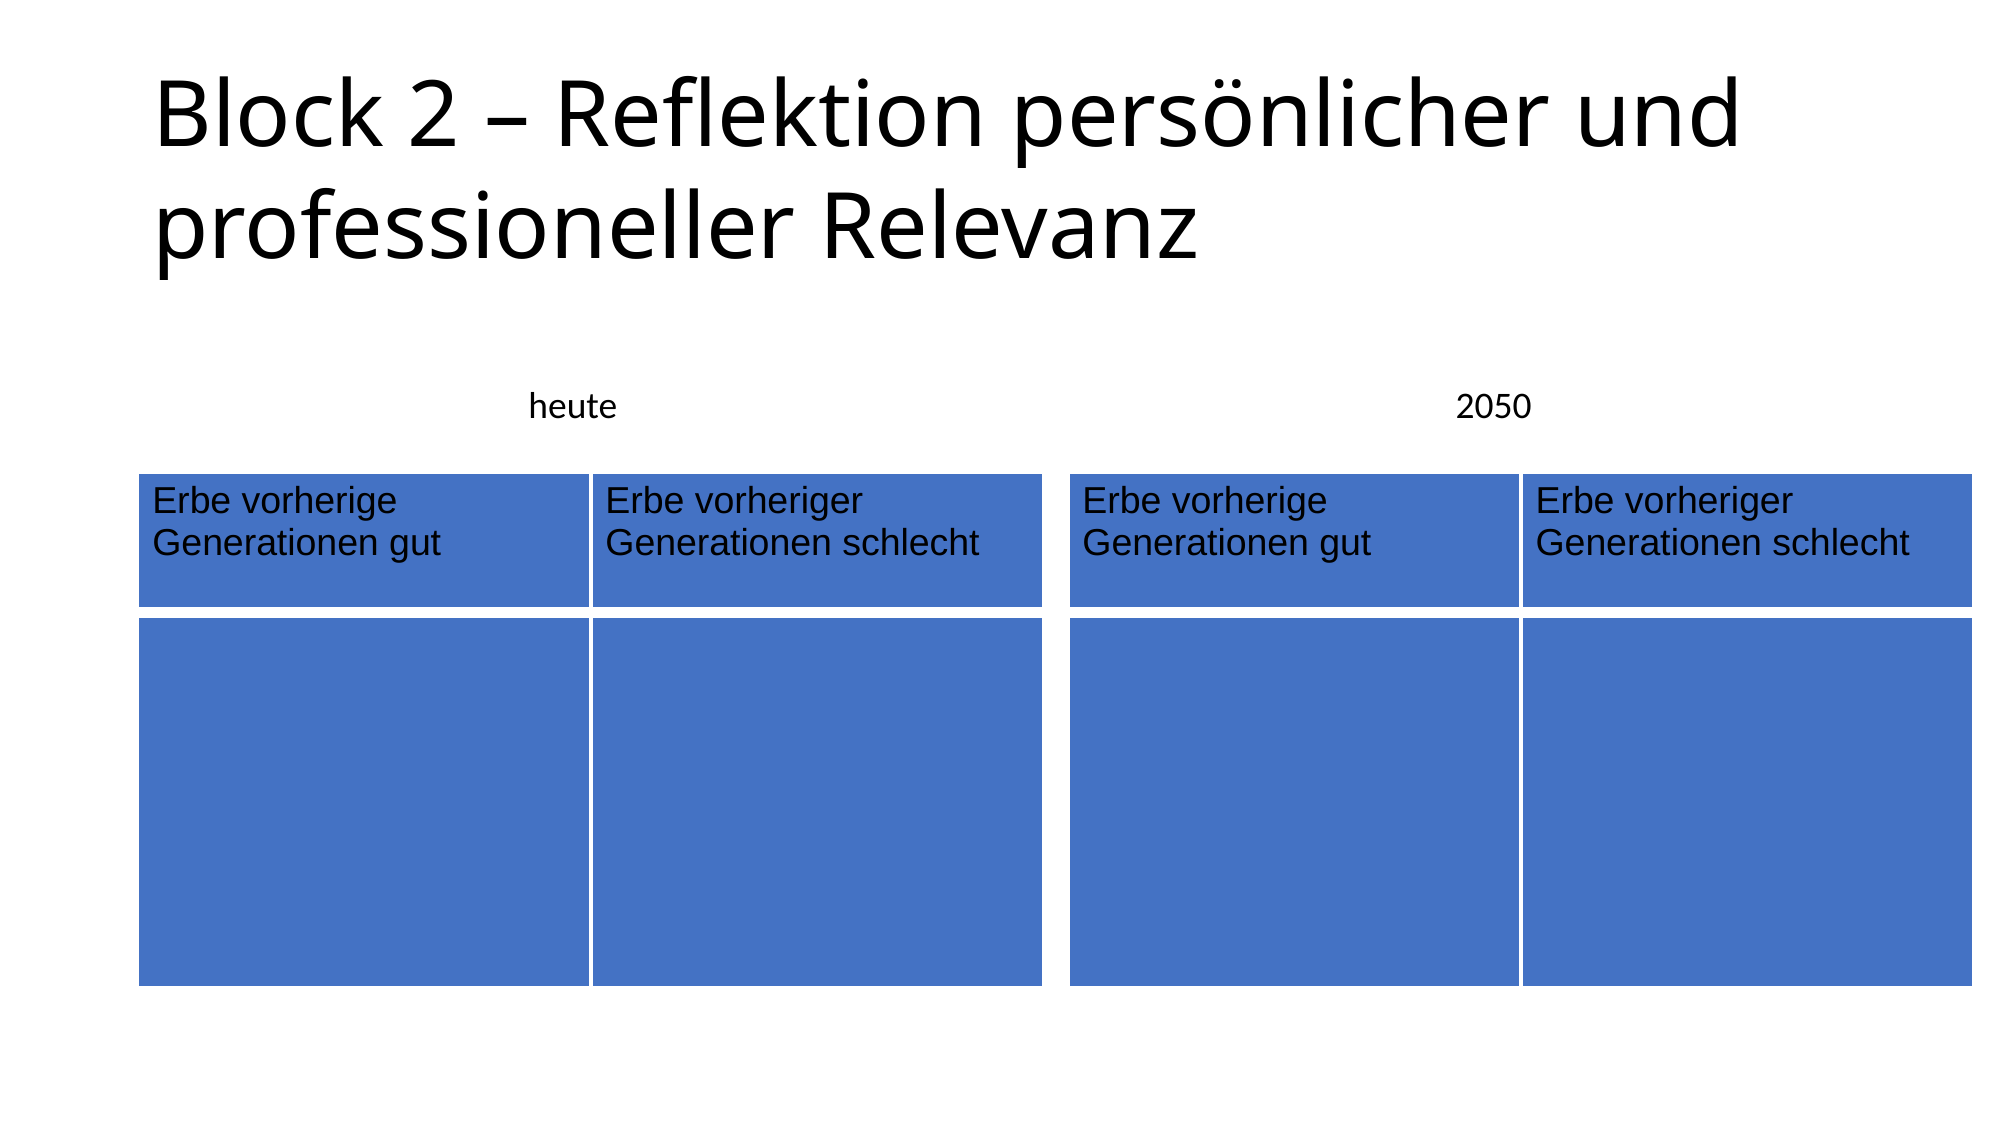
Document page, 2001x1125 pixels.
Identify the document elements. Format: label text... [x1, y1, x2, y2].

table_cell [1070, 618, 1519, 986]
title Block 2 – Reflektion persönlicher und professioneller Relevanz [137, 59, 1863, 278]
table_header Erbe vorherige Generationen gut [139, 474, 589, 607]
text_box 2050 [1440, 383, 1863, 444]
table_cell [593, 618, 1042, 986]
text_box heute [513, 383, 936, 444]
table_header Erbe vorheriger Generationen schlecht [593, 474, 1042, 607]
table_header Erbe vorherige Generationen gut [1070, 474, 1519, 607]
table_cell [1523, 618, 1972, 986]
table_header Erbe vorheriger Generationen schlecht [1523, 474, 1972, 607]
table_cell [139, 618, 589, 986]
